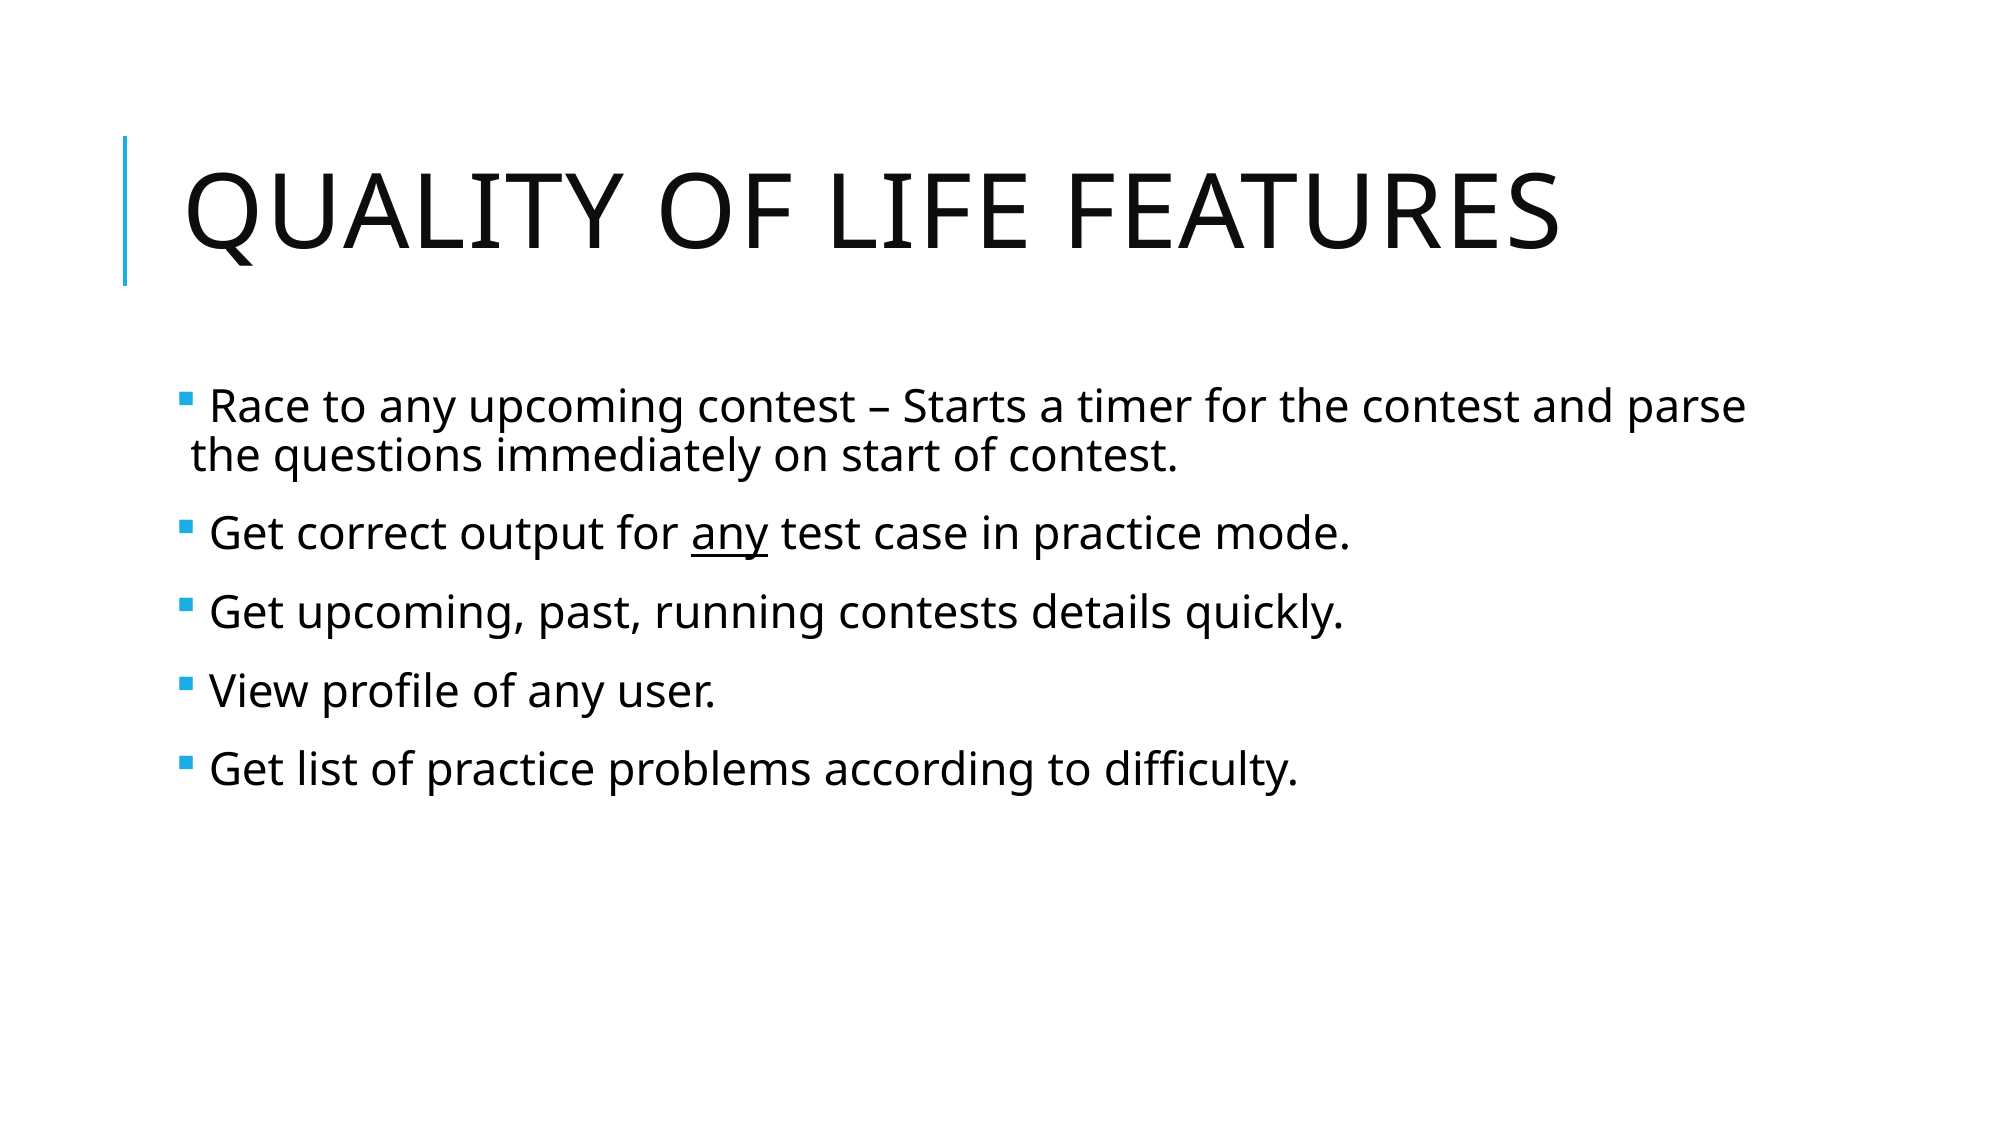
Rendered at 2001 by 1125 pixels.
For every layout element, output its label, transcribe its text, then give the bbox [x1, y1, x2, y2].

title Quality of life features [168, 96, 1763, 342]
list Race to any upcoming contest – Starts a timer for the contest and parse the questions immediately on start of contest. Get correct output for any test case in practice mode. Get upcoming, past, running contests details quickly. View profile of any user. Get list of practice problems according to difficulty. [168, 375, 1763, 1035]
